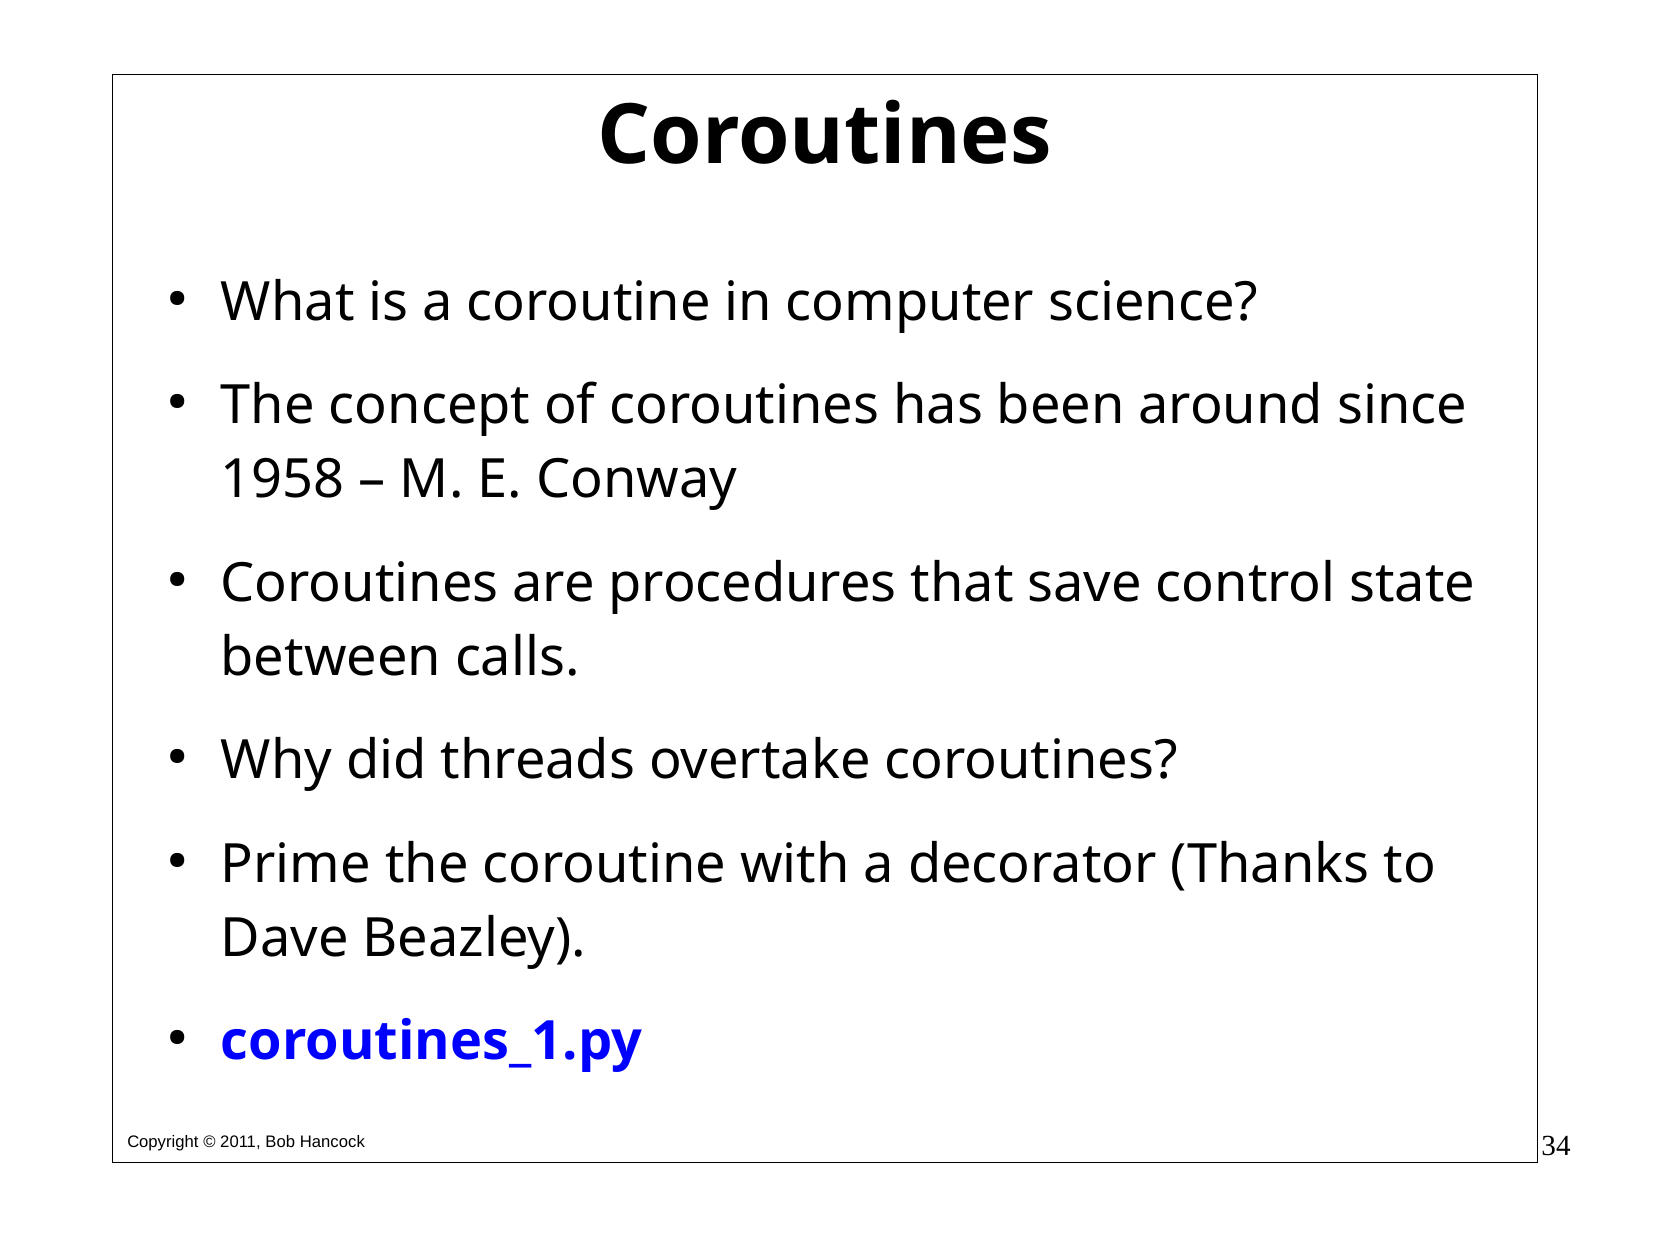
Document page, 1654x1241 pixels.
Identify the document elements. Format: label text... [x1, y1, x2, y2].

list What is a coroutine in computer science? The concept of coroutines has been around since 1958 – M. E. Conway Coroutines are procedures that save control state between calls. Why did threads overtake coroutines? Prime the coroutine with a decorator (Thanks to Dave Beazley). coroutines_1.py [150, 262, 1501, 1126]
title Coroutines [112, 75, 1538, 188]
text_box Copyright © 2011, Bob Hancock [112, 1125, 381, 1159]
